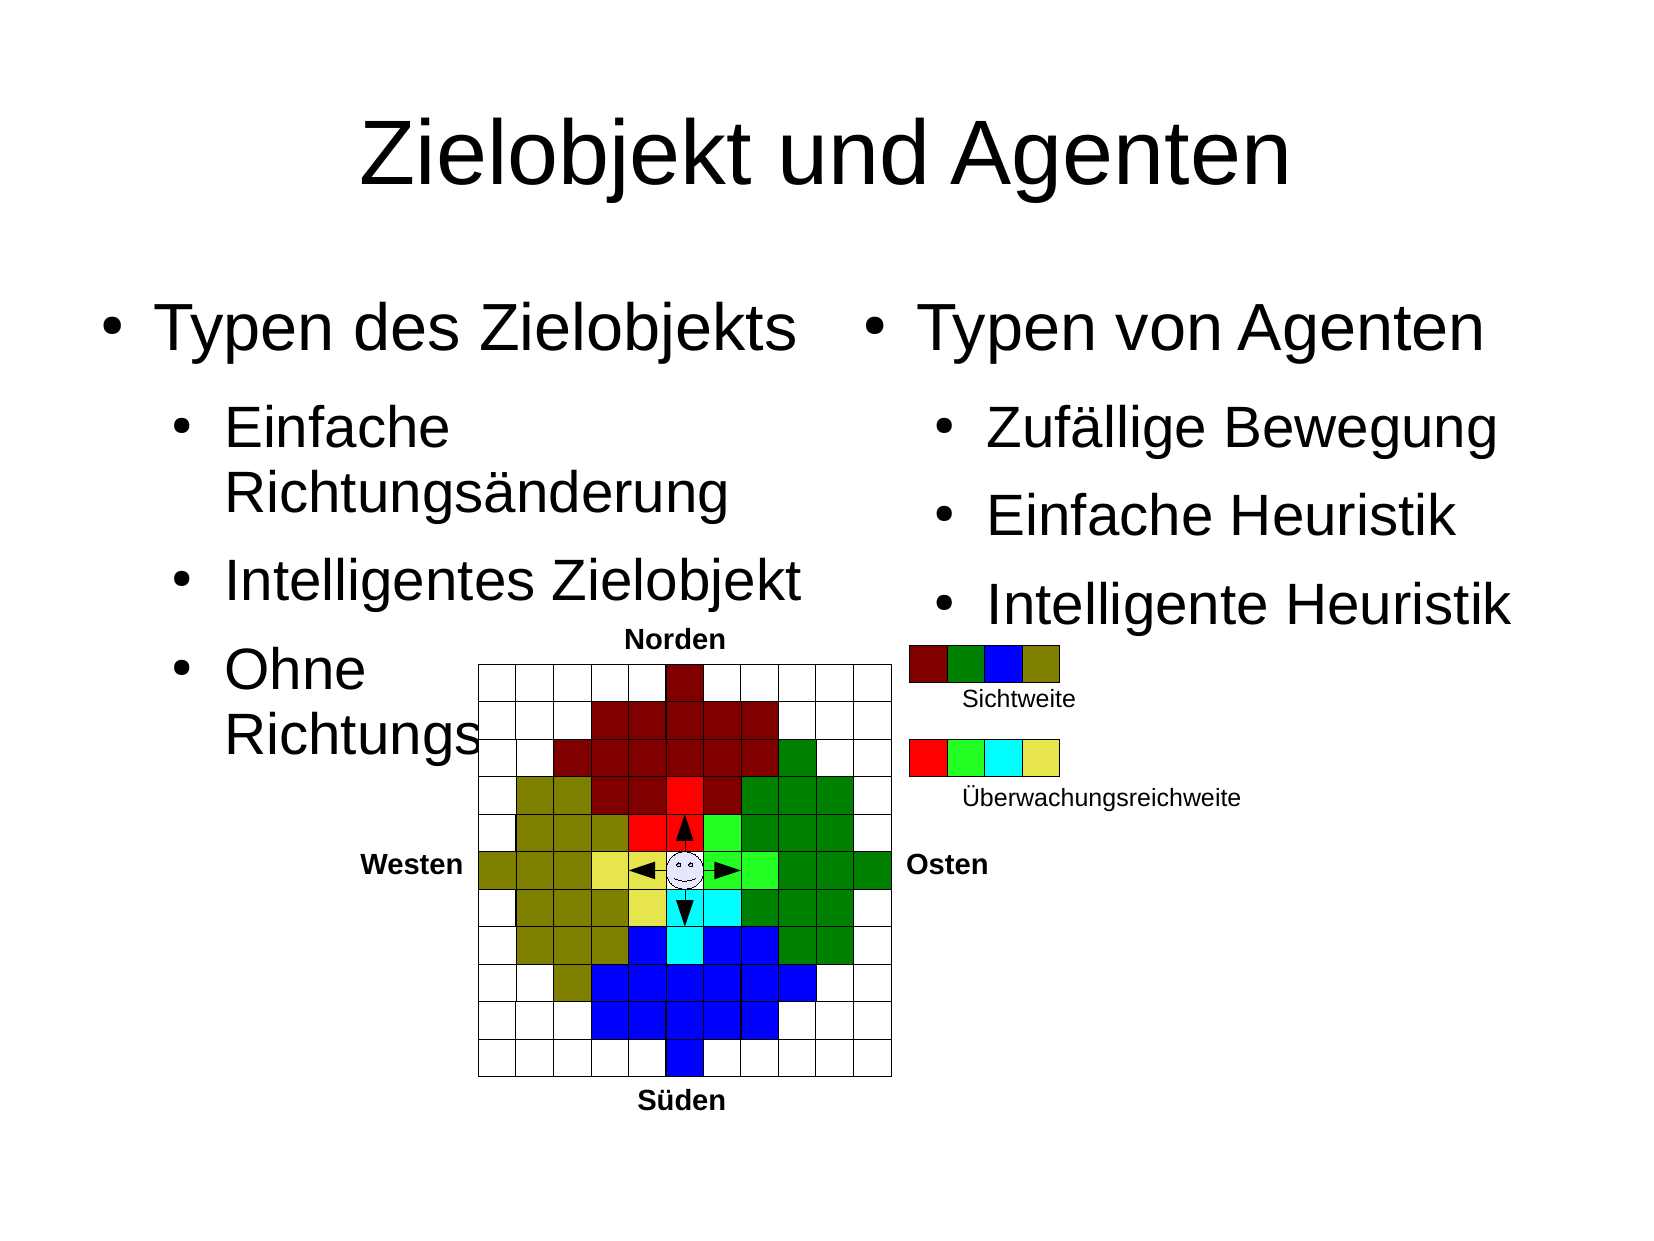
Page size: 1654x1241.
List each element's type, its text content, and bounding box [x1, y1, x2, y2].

text_box [478, 664, 892, 1077]
text_box Sichtweite [947, 677, 1091, 721]
text_box [909, 739, 1060, 777]
text_box Überwachungsreichweite [947, 776, 1257, 820]
text_box Süden [622, 1077, 742, 1126]
text_box Westen [345, 840, 478, 890]
text_box [366, 589, 1060, 683]
list Typen von Agenten Zufällige Bewegung Einfache Heuristik Intelligente Heuristik [845, 290, 1572, 1094]
title Zielobjekt und Agenten [82, 56, 1571, 250]
text_box Osten [892, 840, 1004, 890]
list Typen des Zielobjekts Einfache Richtungsänderung Intelligentes Zielobjekt Ohne Richtungsänderung [82, 290, 809, 1094]
